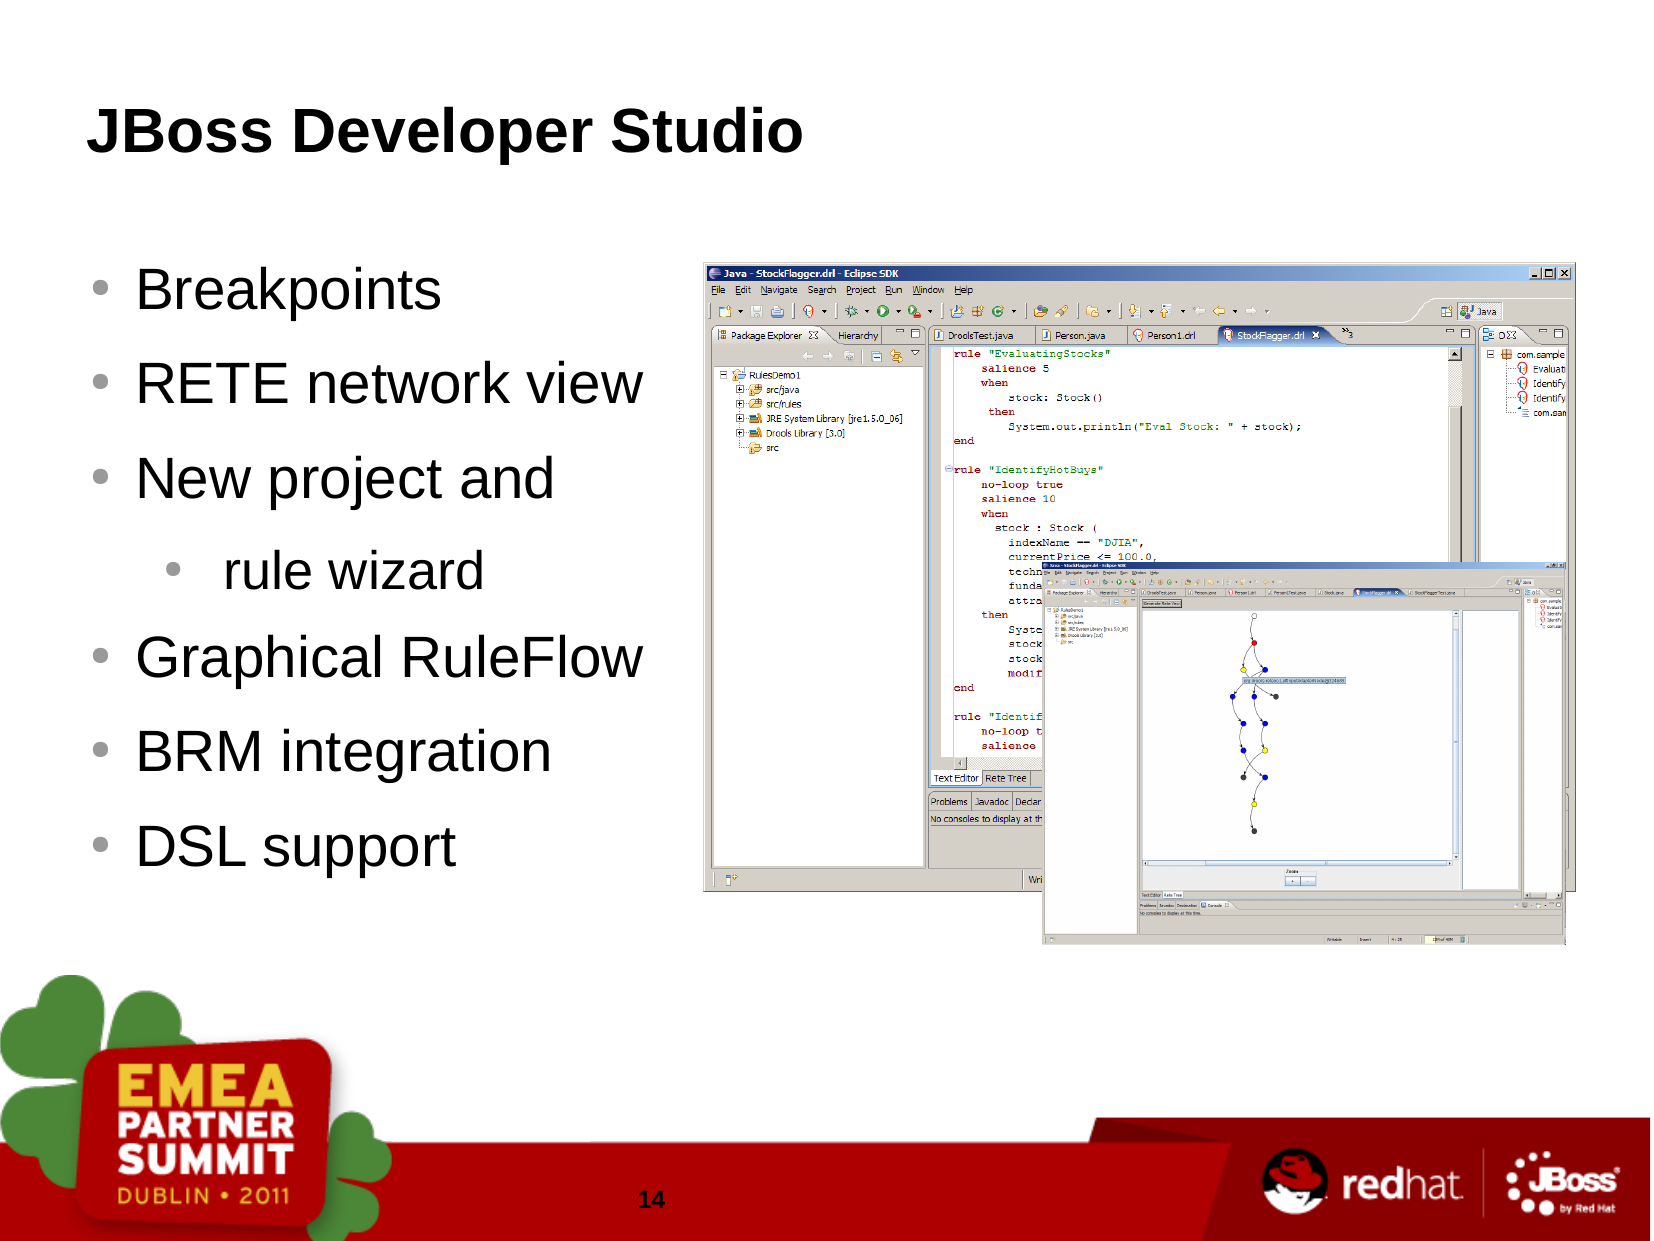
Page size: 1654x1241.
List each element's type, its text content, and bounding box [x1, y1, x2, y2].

list Breakpoints RETE network view New project and rule wizard Graphical RuleFlow BRM integration DSL support [75, 256, 1564, 1051]
title JBoss Developer Studio [86, 37, 1576, 226]
picture [703, 262, 1576, 945]
picture [0, 975, 1651, 1241]
